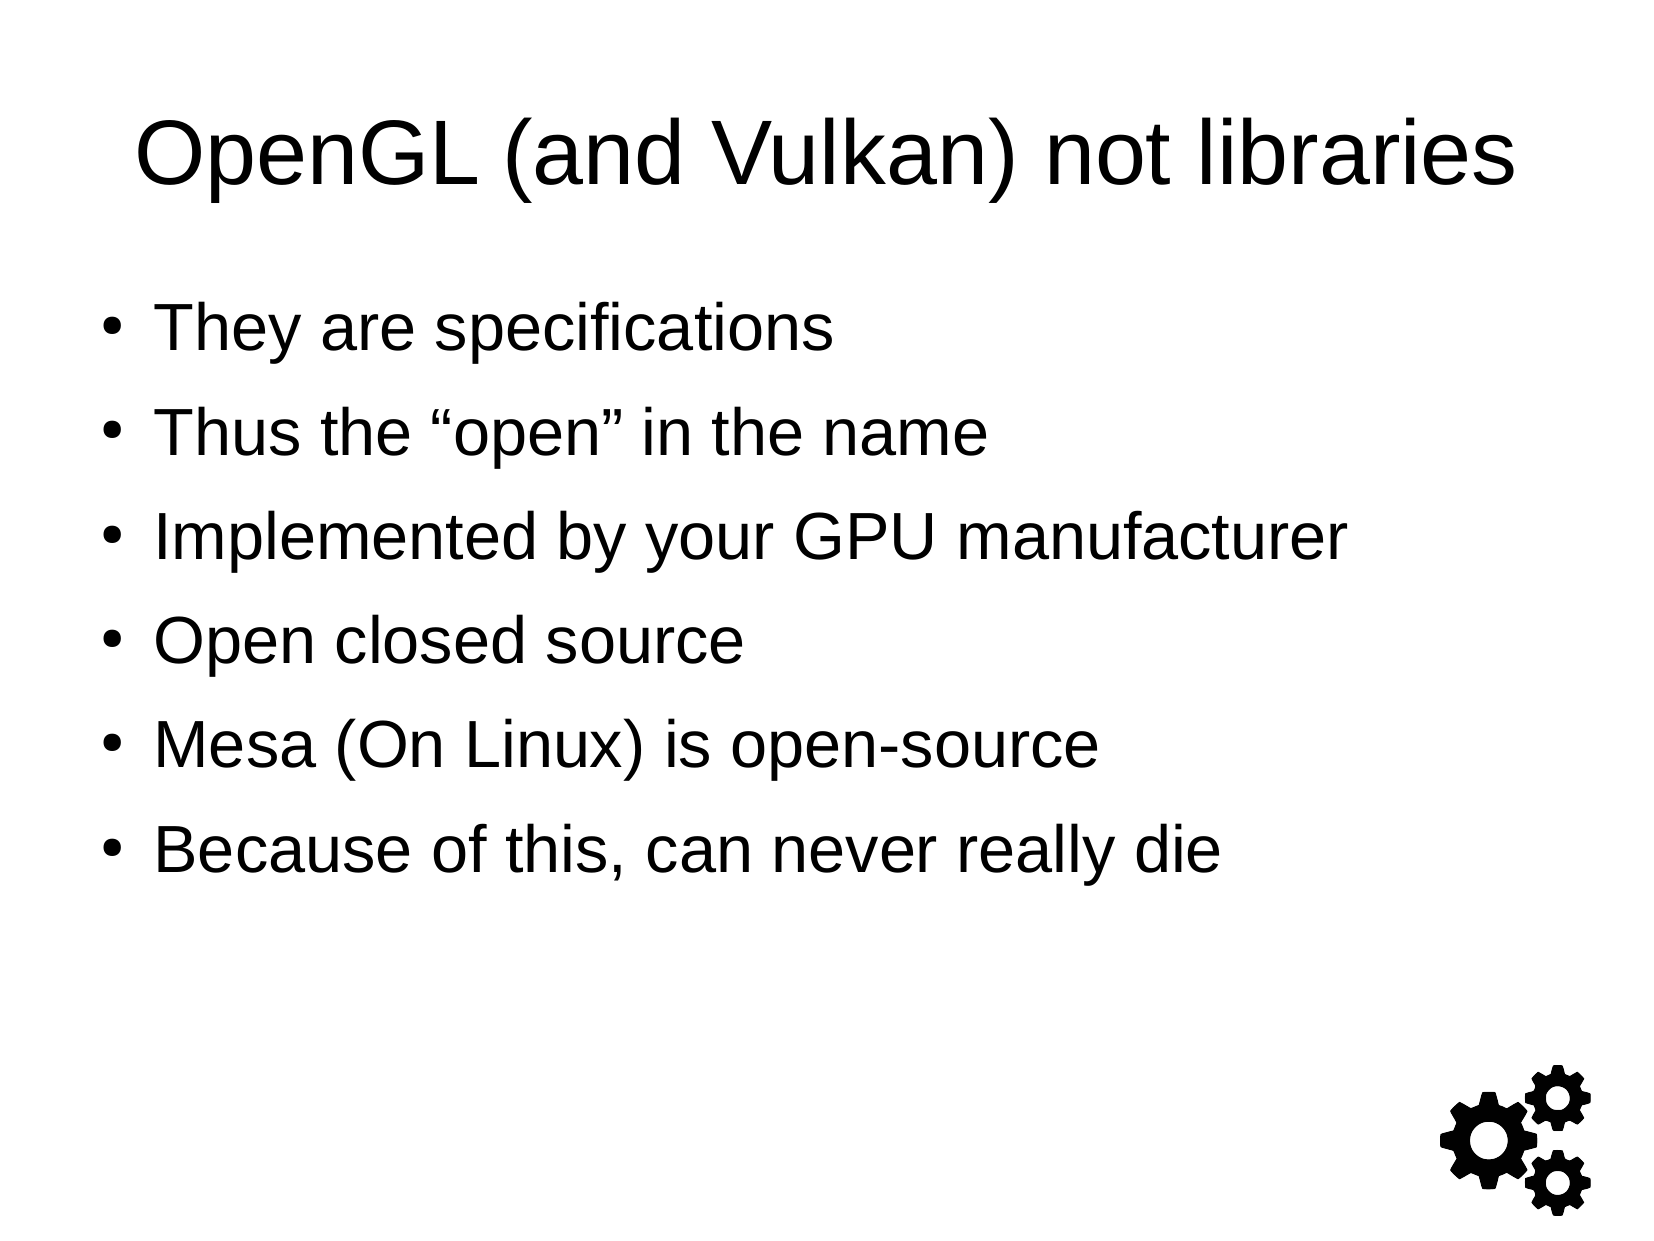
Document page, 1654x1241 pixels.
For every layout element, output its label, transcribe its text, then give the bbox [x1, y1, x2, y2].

picture [1440, 1065, 1591, 1216]
list They are specifications Thus the “open” in the name Implemented by your GPU manufacturer Open closed source Mesa (On Linux) is open-source Because of this, can never really die [82, 290, 1571, 1010]
title OpenGL (and Vulkan) not libraries [82, 49, 1571, 257]
